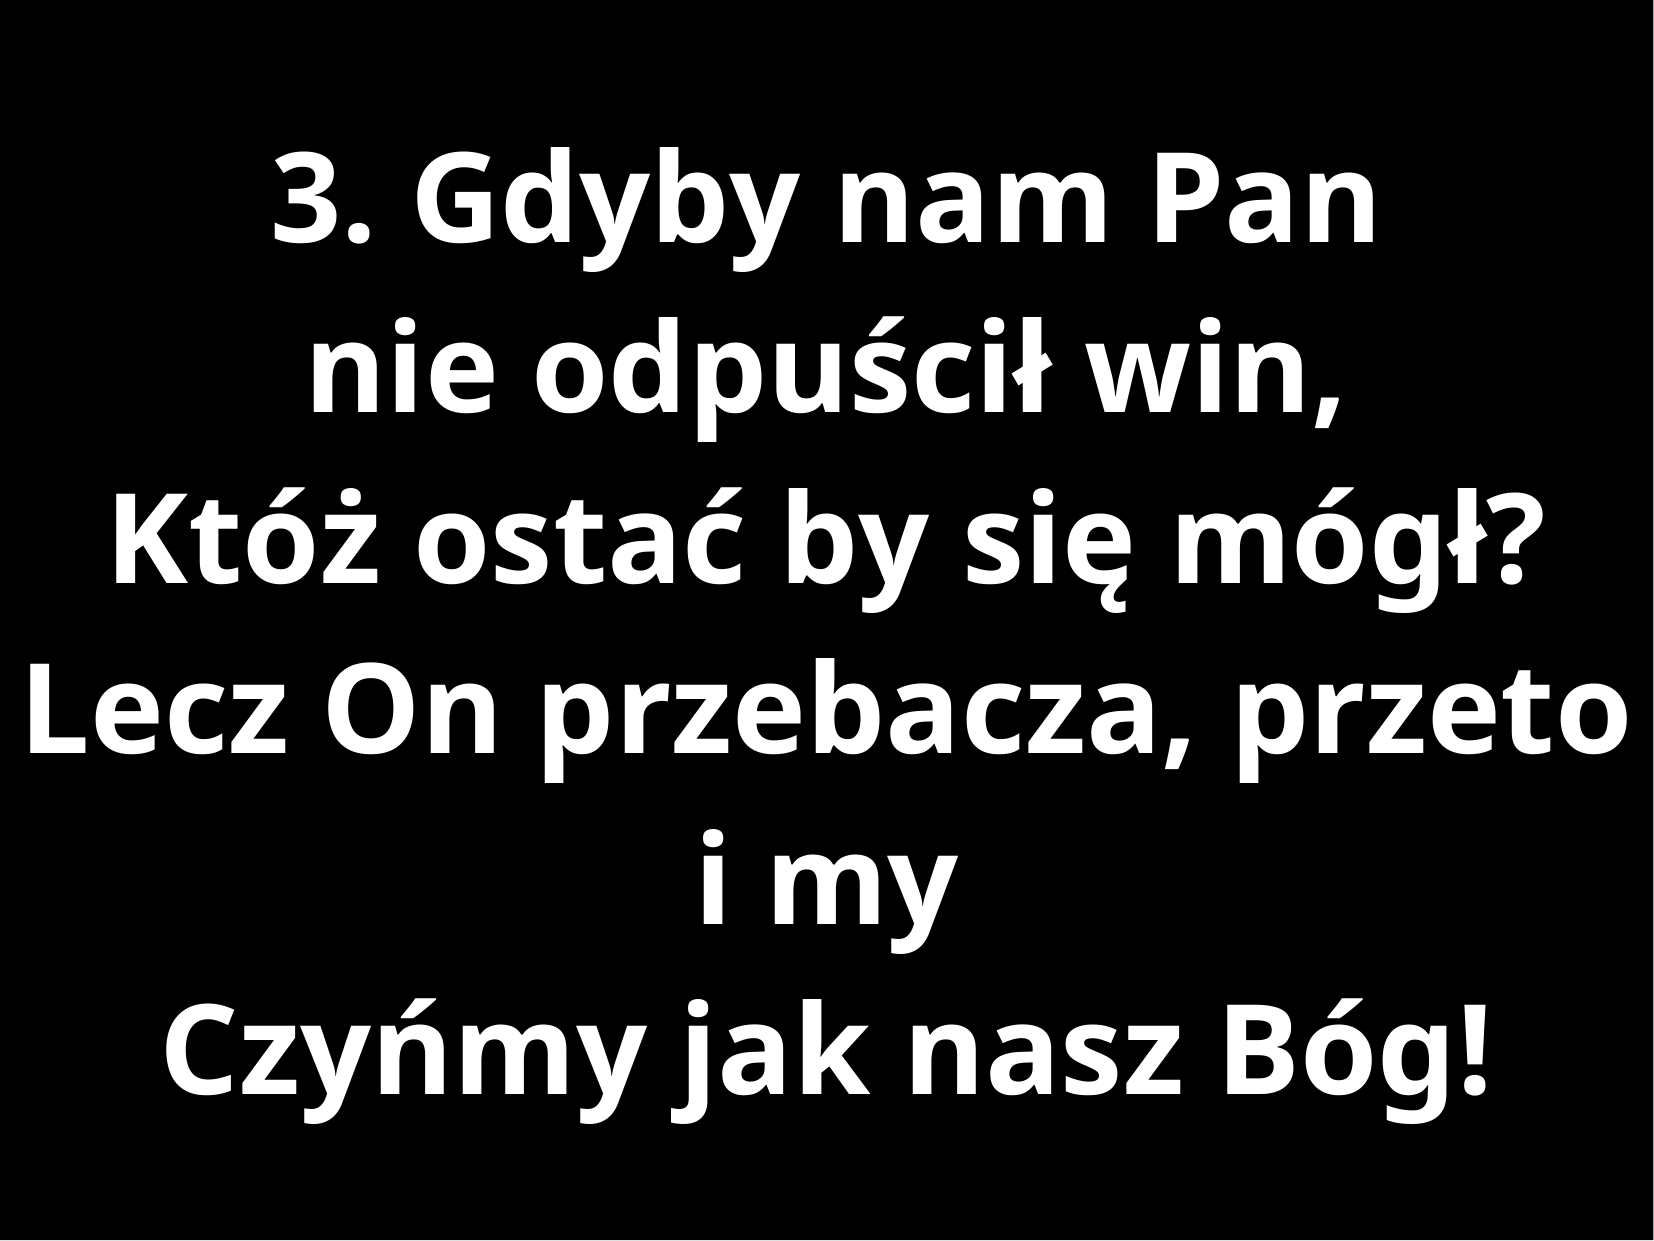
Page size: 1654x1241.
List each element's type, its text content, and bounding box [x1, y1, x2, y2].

title 3. Gdyby nam Pan nie odpuścił win, Któż ostać by się mógł? Lecz On przebacza, przeto i my Czyńmy jak nasz Bóg! [0, 0, 1654, 1241]
